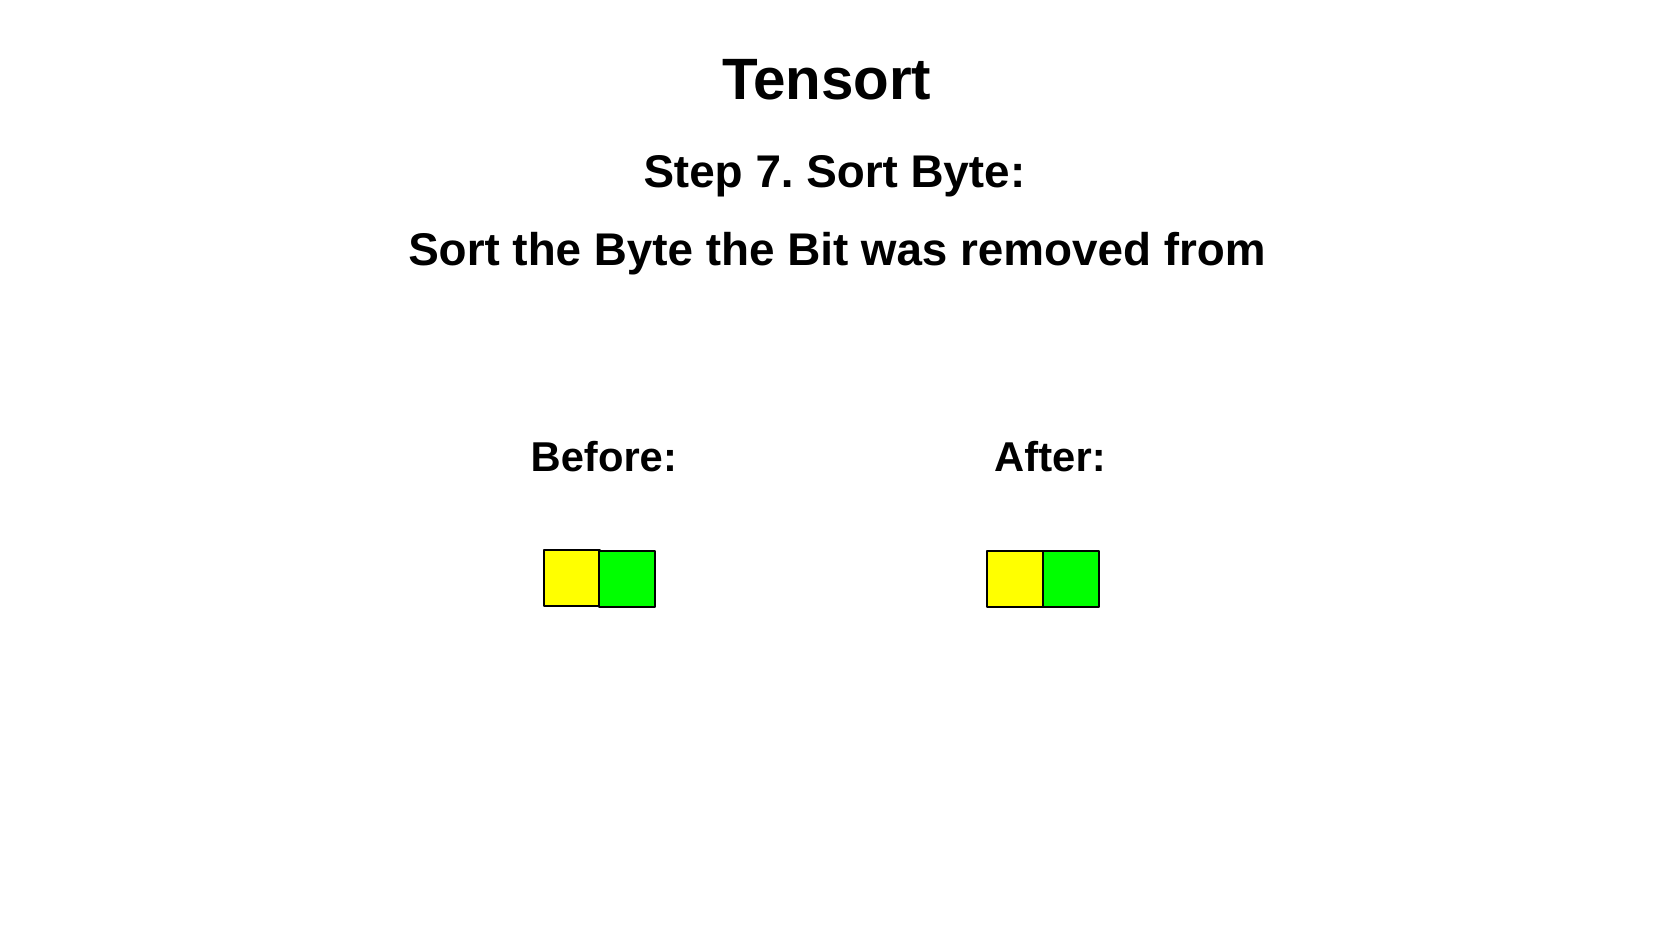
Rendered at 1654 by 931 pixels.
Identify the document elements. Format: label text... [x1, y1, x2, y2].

text_box Step 7. Sort Byte: [628, 138, 1524, 216]
title Tensort [82, 2, 1571, 158]
text_box [986, 550, 1100, 607]
text_box Sort the Byte the Bit was removed from [149, 216, 1538, 301]
text_box After: [905, 400, 1195, 514]
text_box [543, 549, 656, 607]
subtitle Before: [459, 400, 748, 514]
